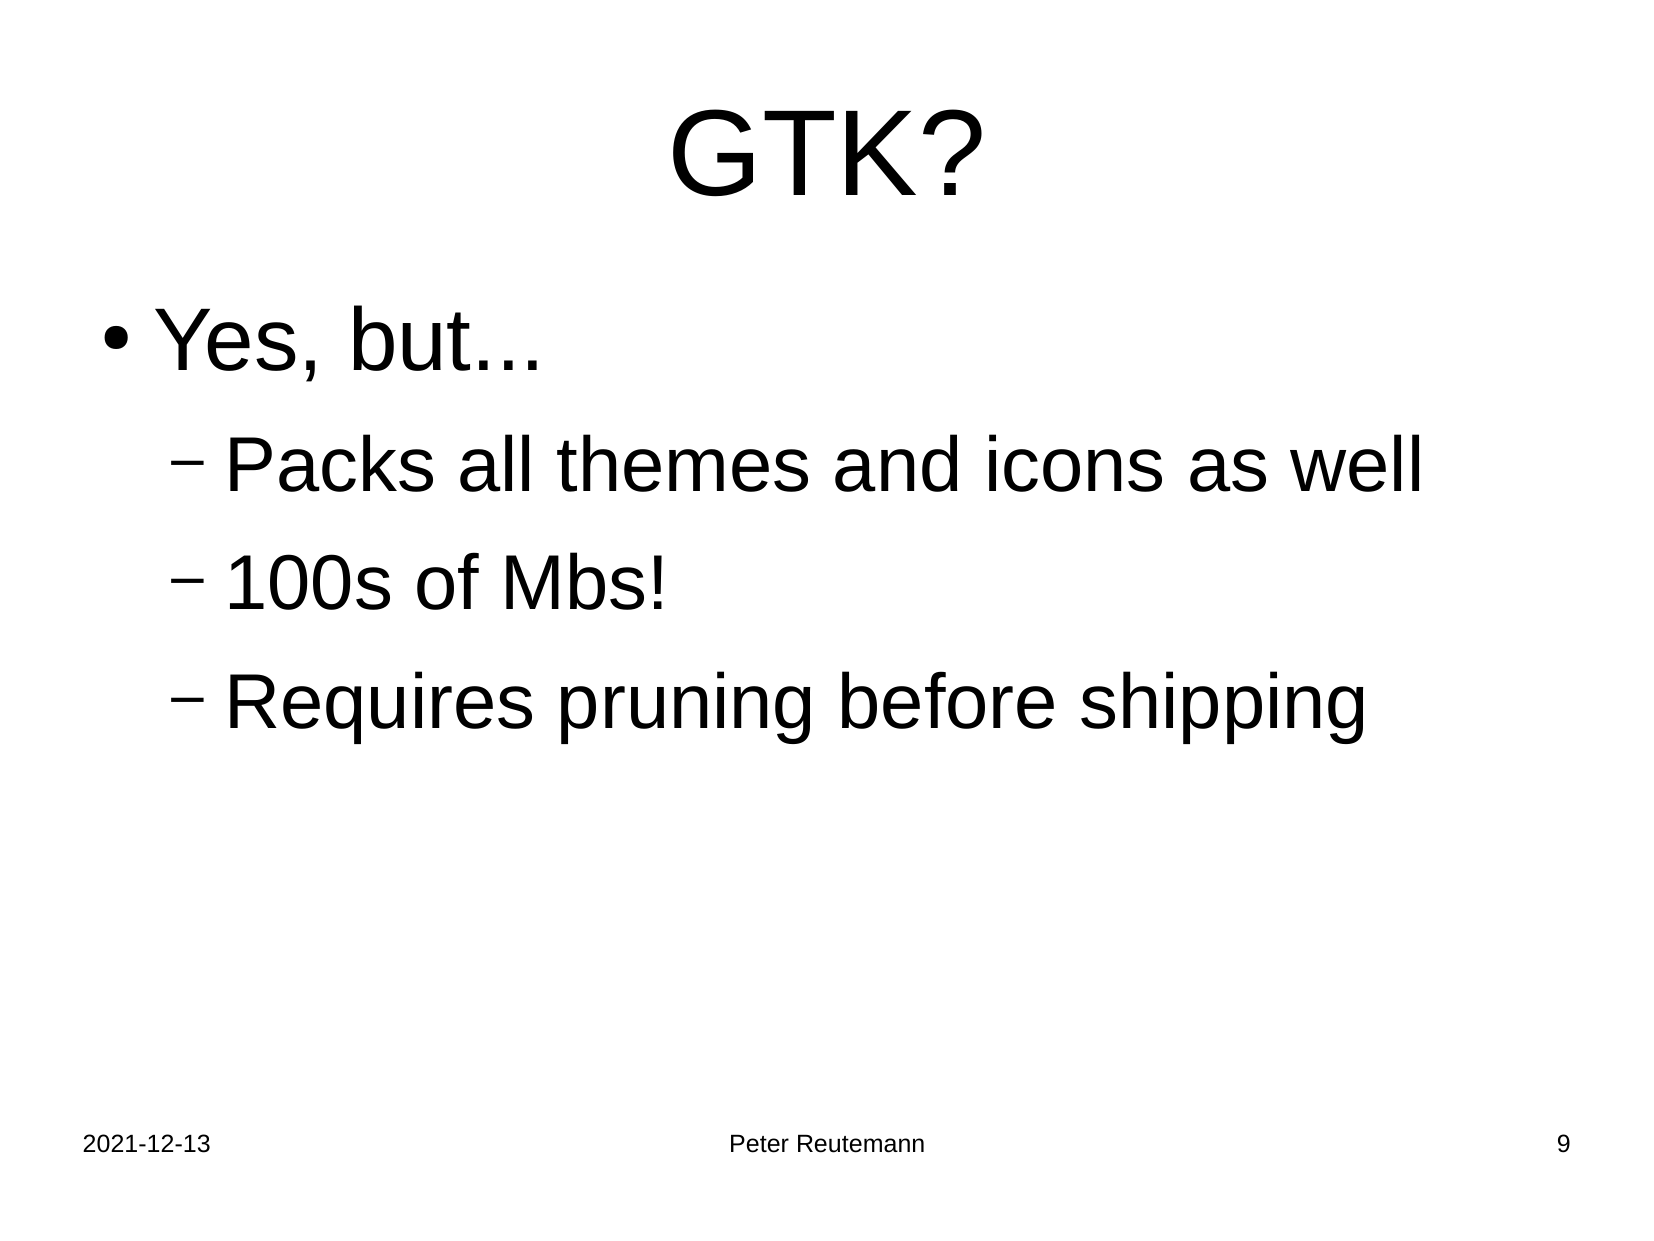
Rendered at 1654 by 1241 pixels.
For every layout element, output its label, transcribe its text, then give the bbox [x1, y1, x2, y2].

list Yes, but... Packs all themes and icons as well 100s of Mbs! Requires pruning before shipping [82, 290, 1571, 1010]
title GTK? [82, 49, 1571, 257]
